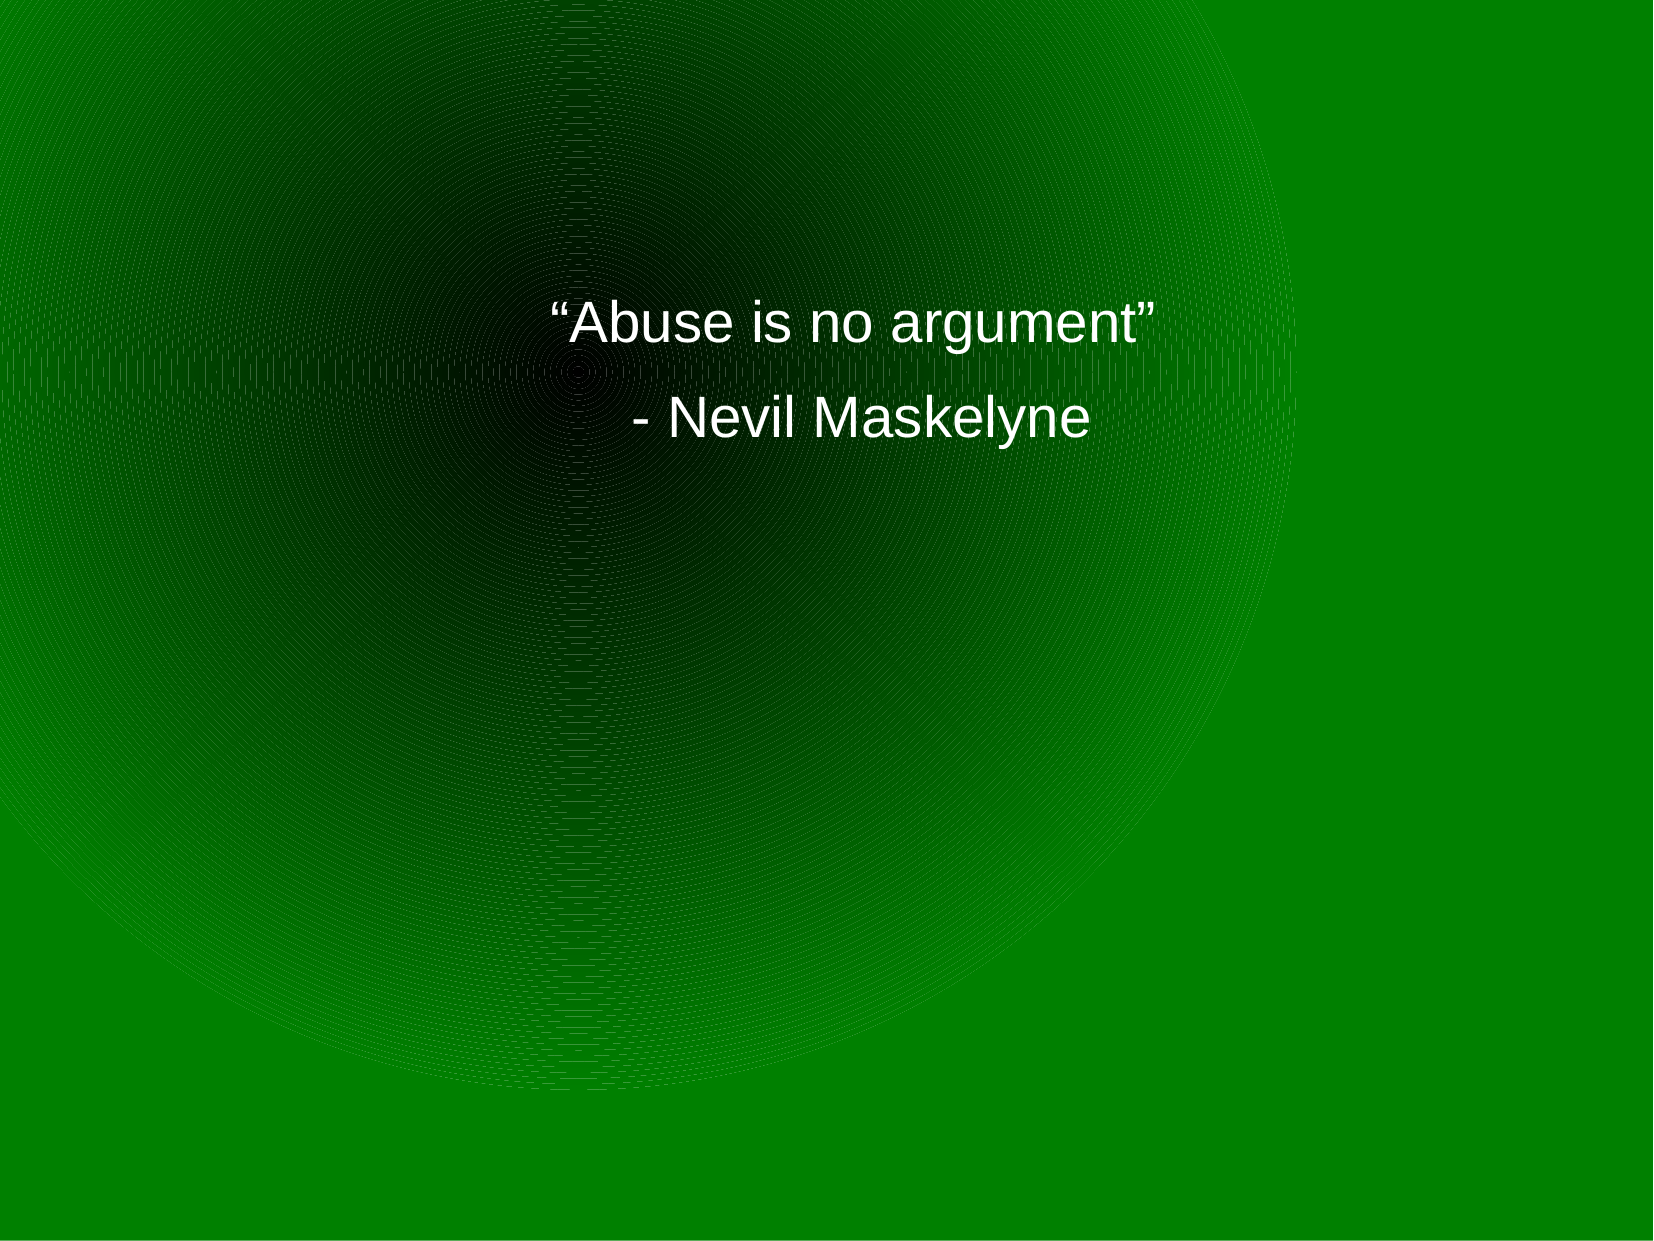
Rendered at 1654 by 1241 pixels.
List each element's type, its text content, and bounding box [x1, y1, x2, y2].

list “Abuse is no argument” - Nevil Maskelyne [82, 290, 1571, 1109]
